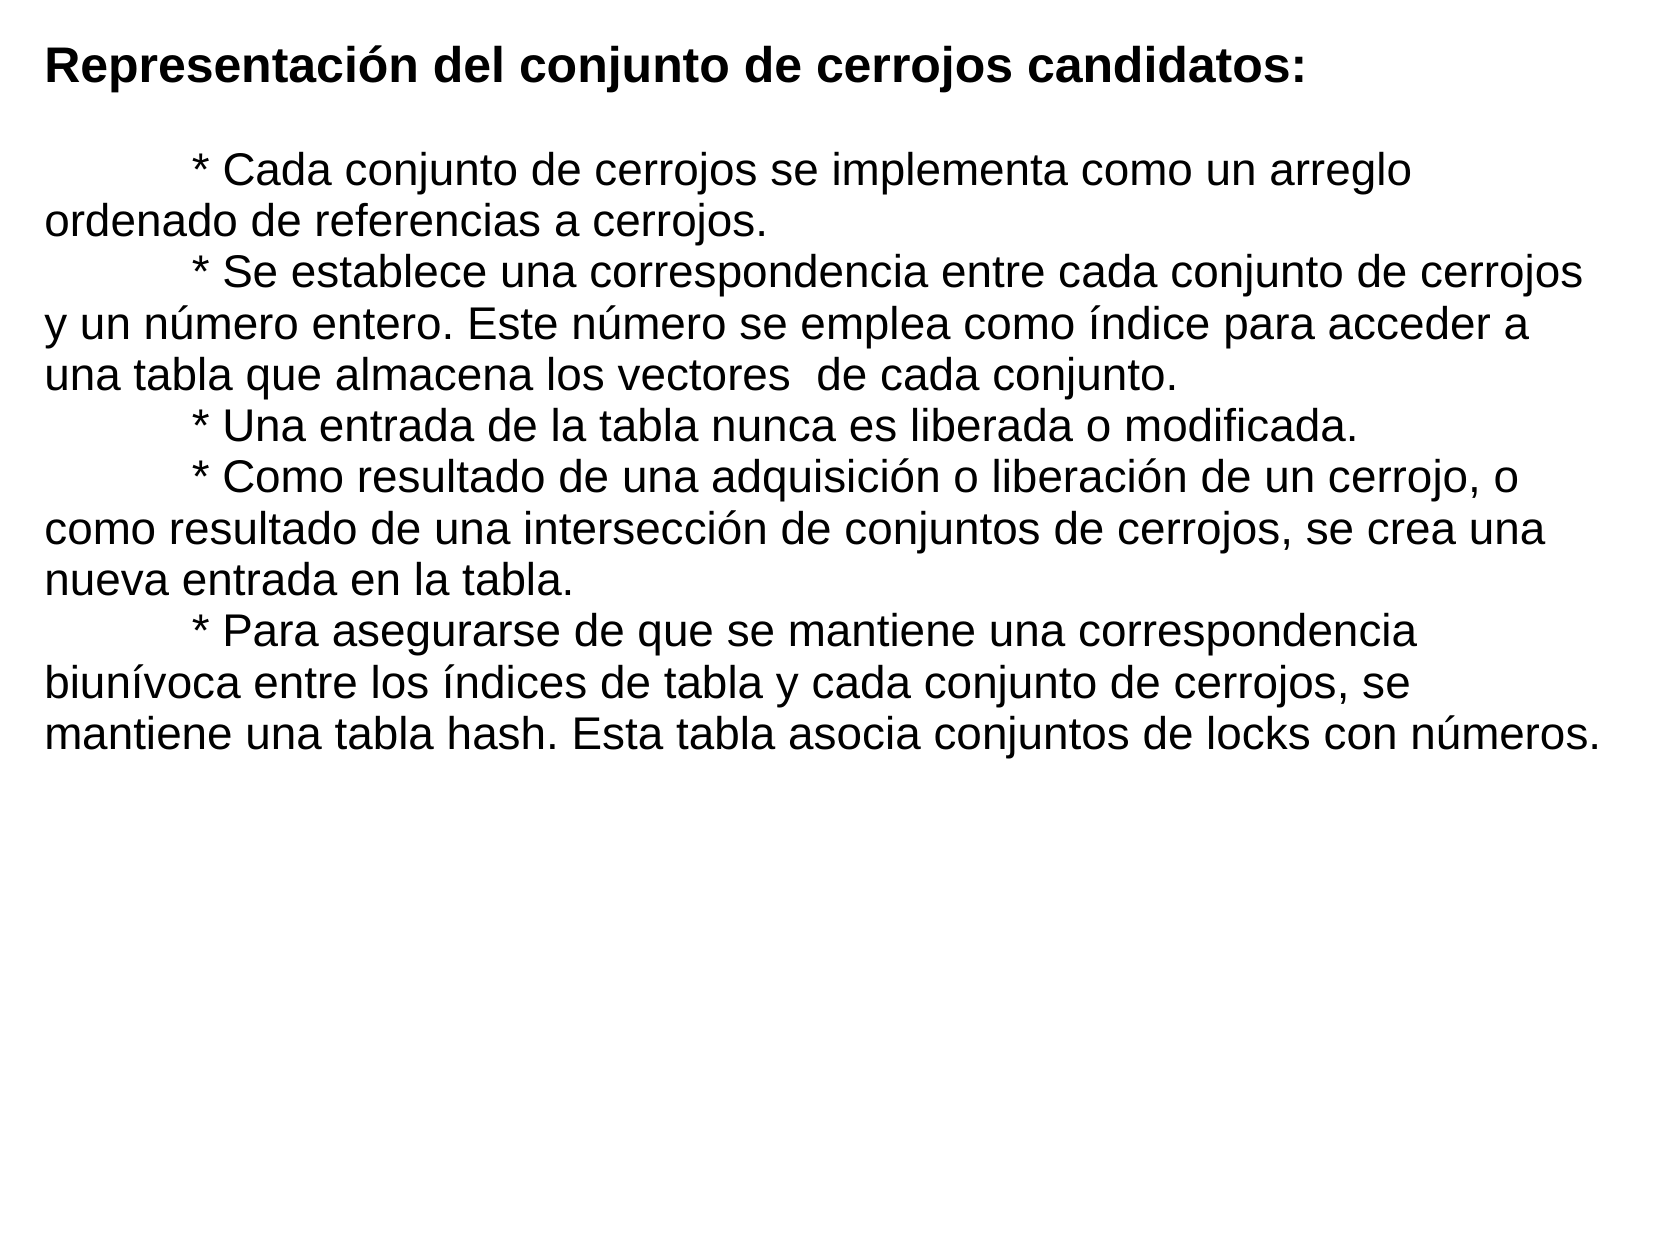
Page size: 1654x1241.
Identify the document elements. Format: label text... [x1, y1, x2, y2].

text_box Representación del conjunto de cerrojos candidatos: * Cada conjunto de cerrojos se implementa como un arreglo ordenado de referencias a cerrojos. * Se establece una correspondencia entre cada conjunto de cerrojos y un número entero. Este número se emplea como índice para acceder a una tabla que almacena los vectores de cada conjunto. * Una entrada de la tabla nunca es liberada o modificada. * Como resultado de una adquisición o liberación de un cerrojo, o como resultado de una intersección de conjuntos de cerrojos, se crea una nueva entrada en la tabla. * Para asegurarse de que se mantiene una correspondencia biunívoca entre los índices de tabla y cada conjunto de cerrojos, se mantiene una tabla hash. Esta tabla asocia conjuntos de locks con números. [29, 29, 1625, 1241]
